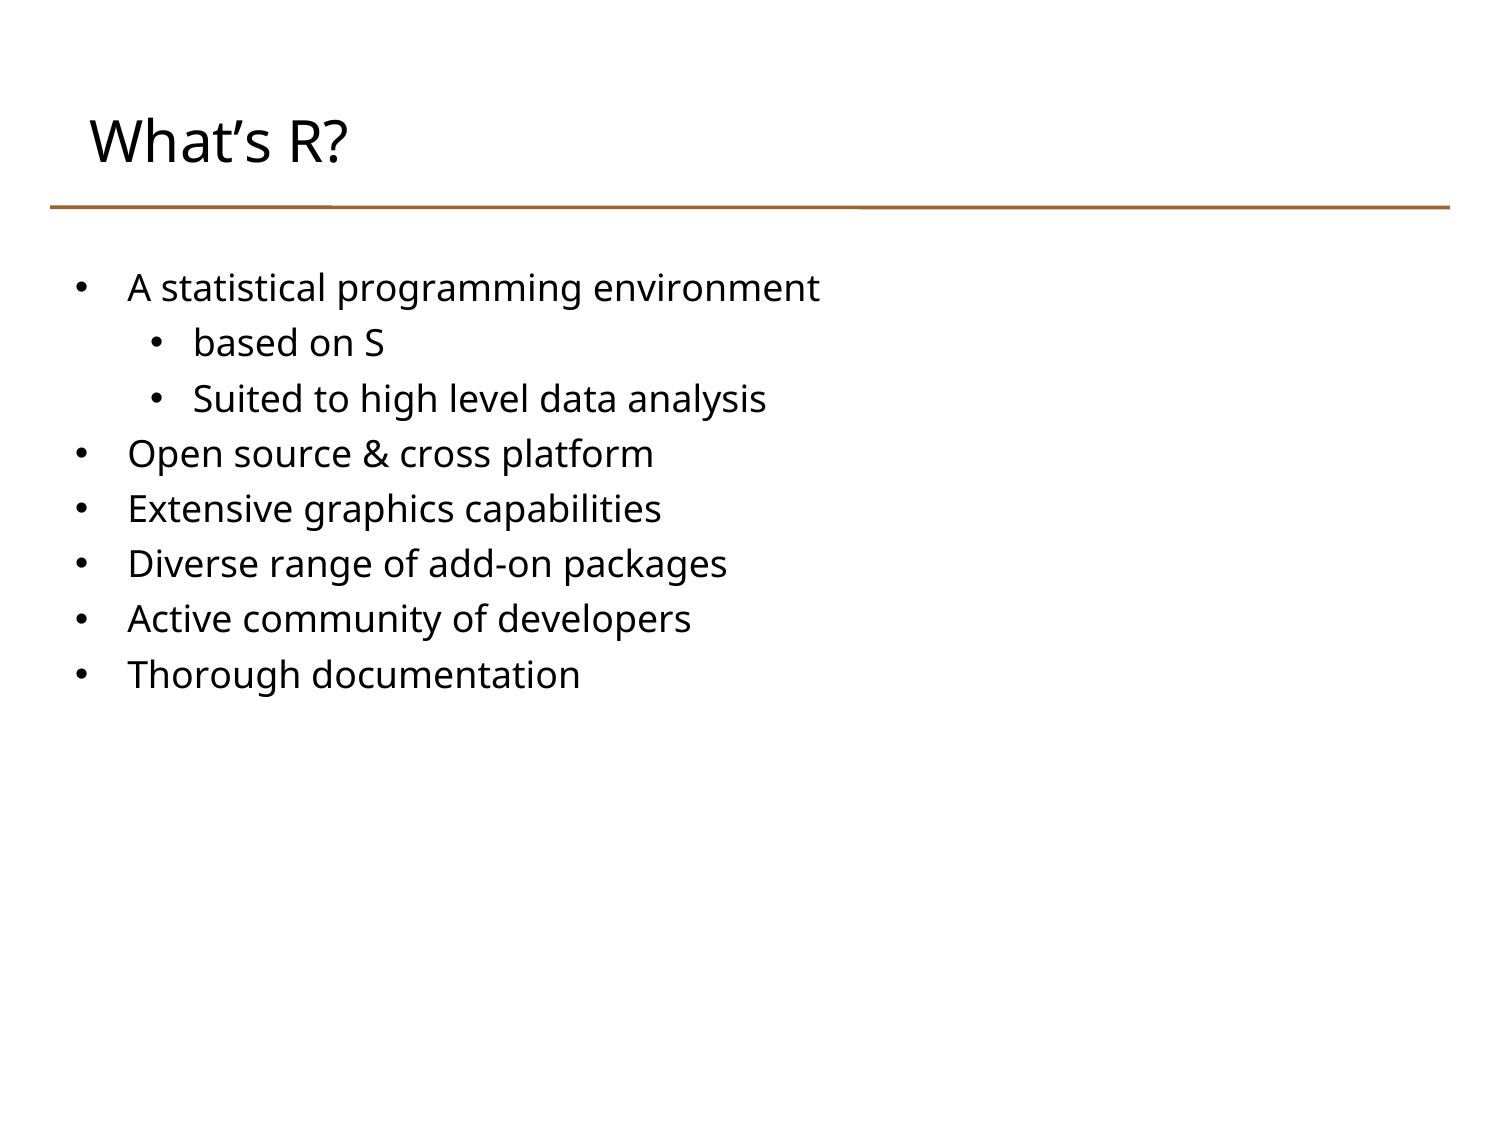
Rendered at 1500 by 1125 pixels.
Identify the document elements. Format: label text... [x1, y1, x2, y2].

text_box A statistical programming environment based on S Suited to high level data analysis Open source & cross platform Extensive graphics capabilities Diverse range of add-on packages Active community of developers Thorough documentation [75, 263, 1425, 1006]
text_box What’s R? [75, 44, 1425, 233]
